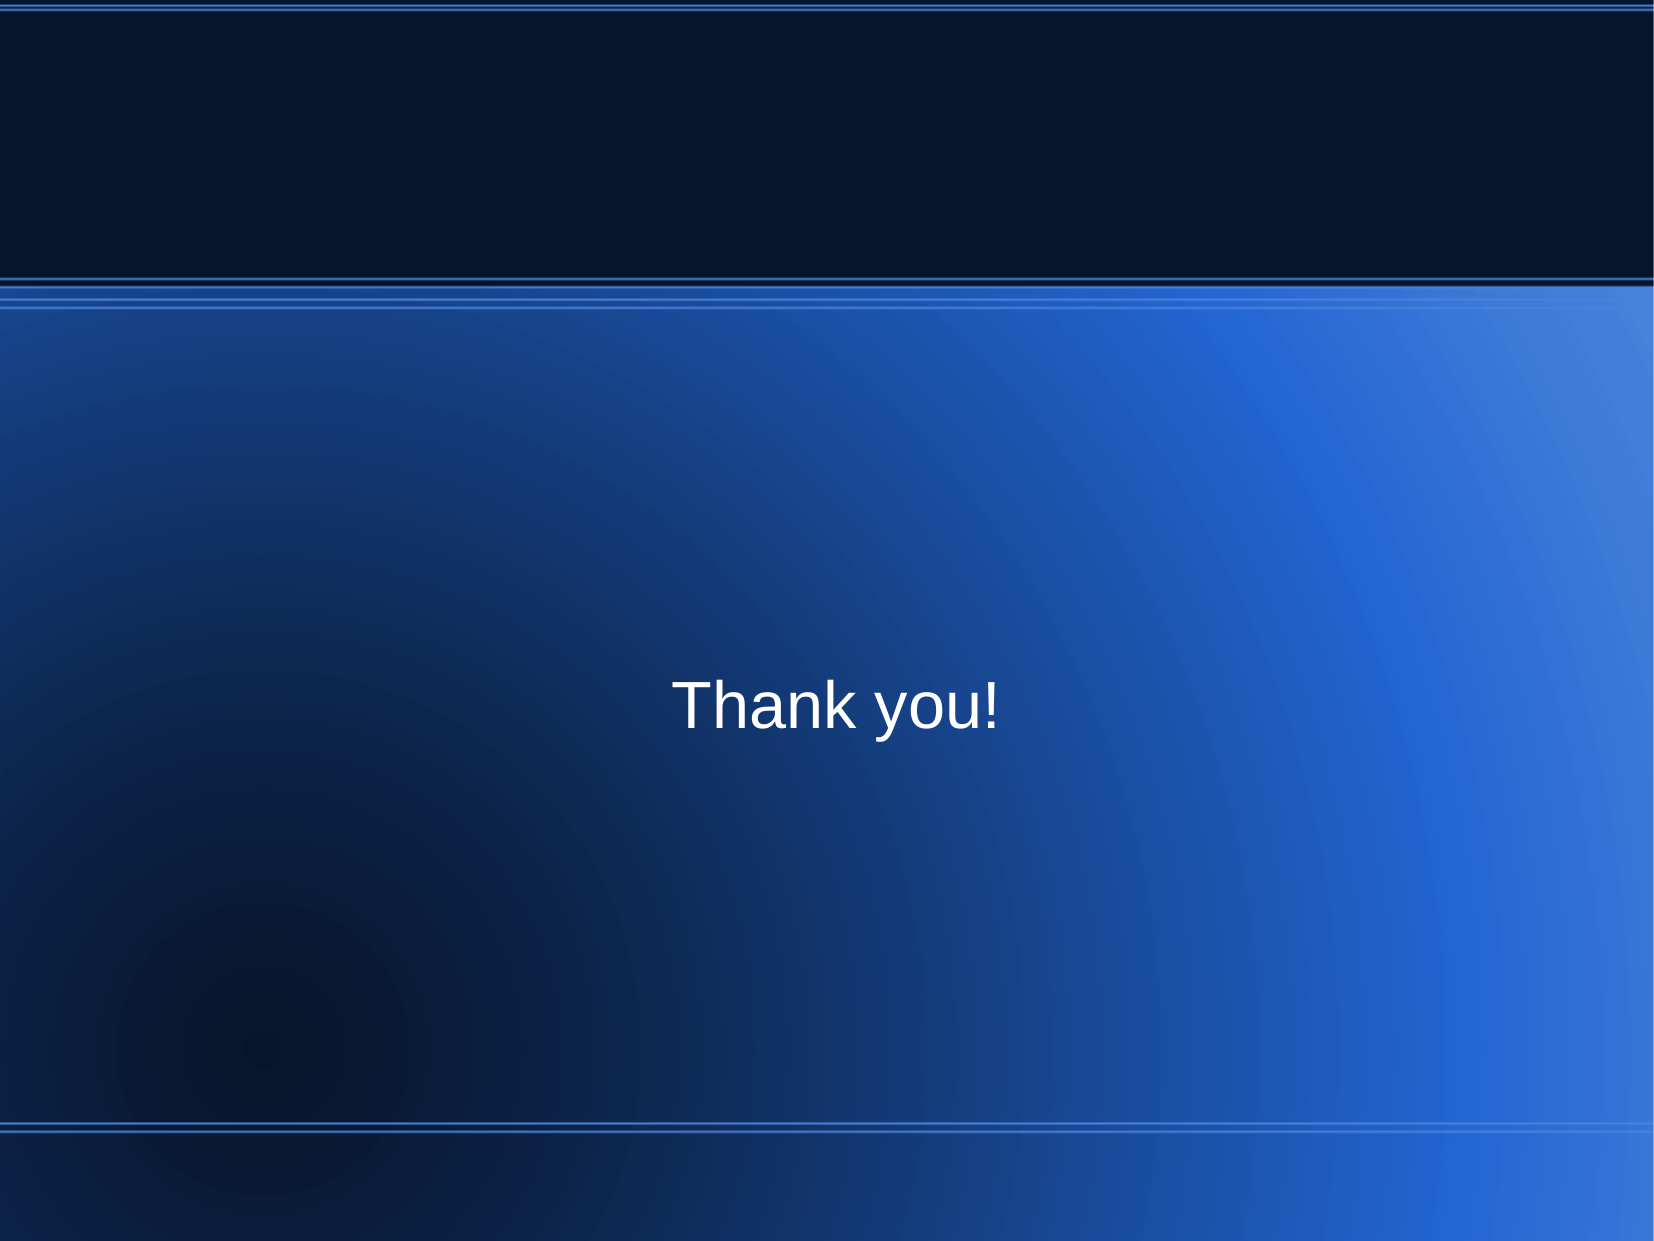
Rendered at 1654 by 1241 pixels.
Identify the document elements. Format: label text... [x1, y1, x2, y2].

picture [0, 0, 1654, 1241]
list Thank you! [82, 355, 1571, 1058]
